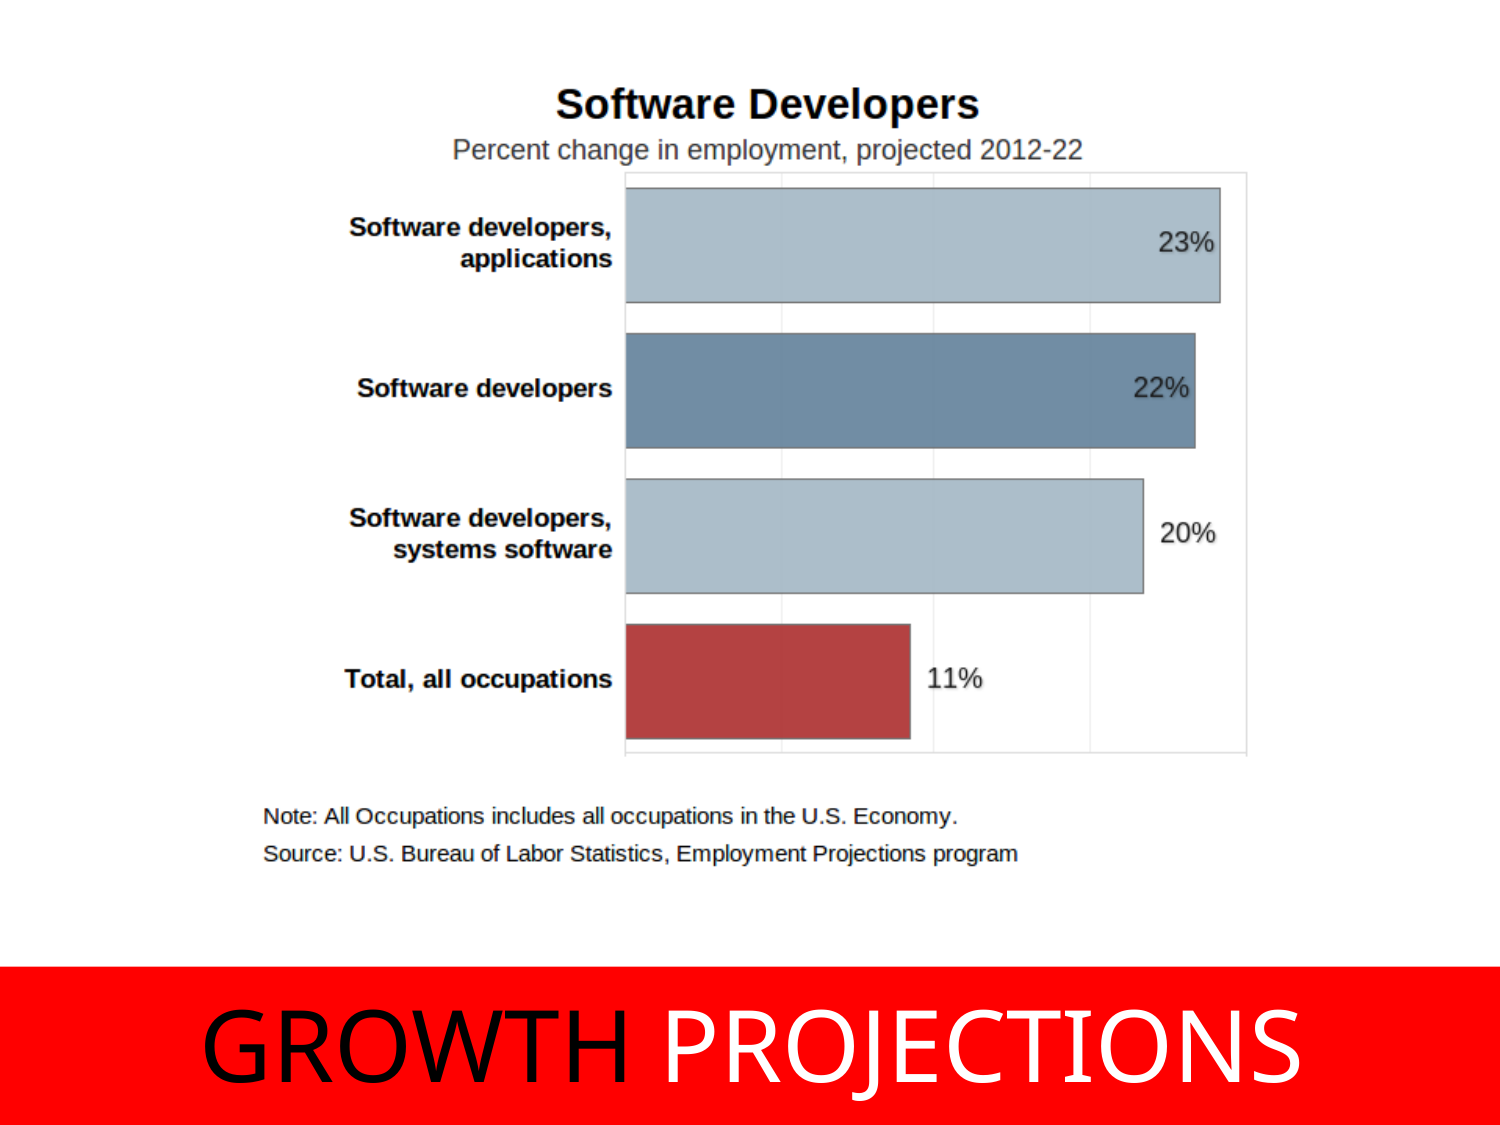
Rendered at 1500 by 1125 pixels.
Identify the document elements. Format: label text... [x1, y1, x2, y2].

picture [221, 69, 1279, 882]
list GROWTH PROJECTIONS [28, 974, 1478, 1111]
